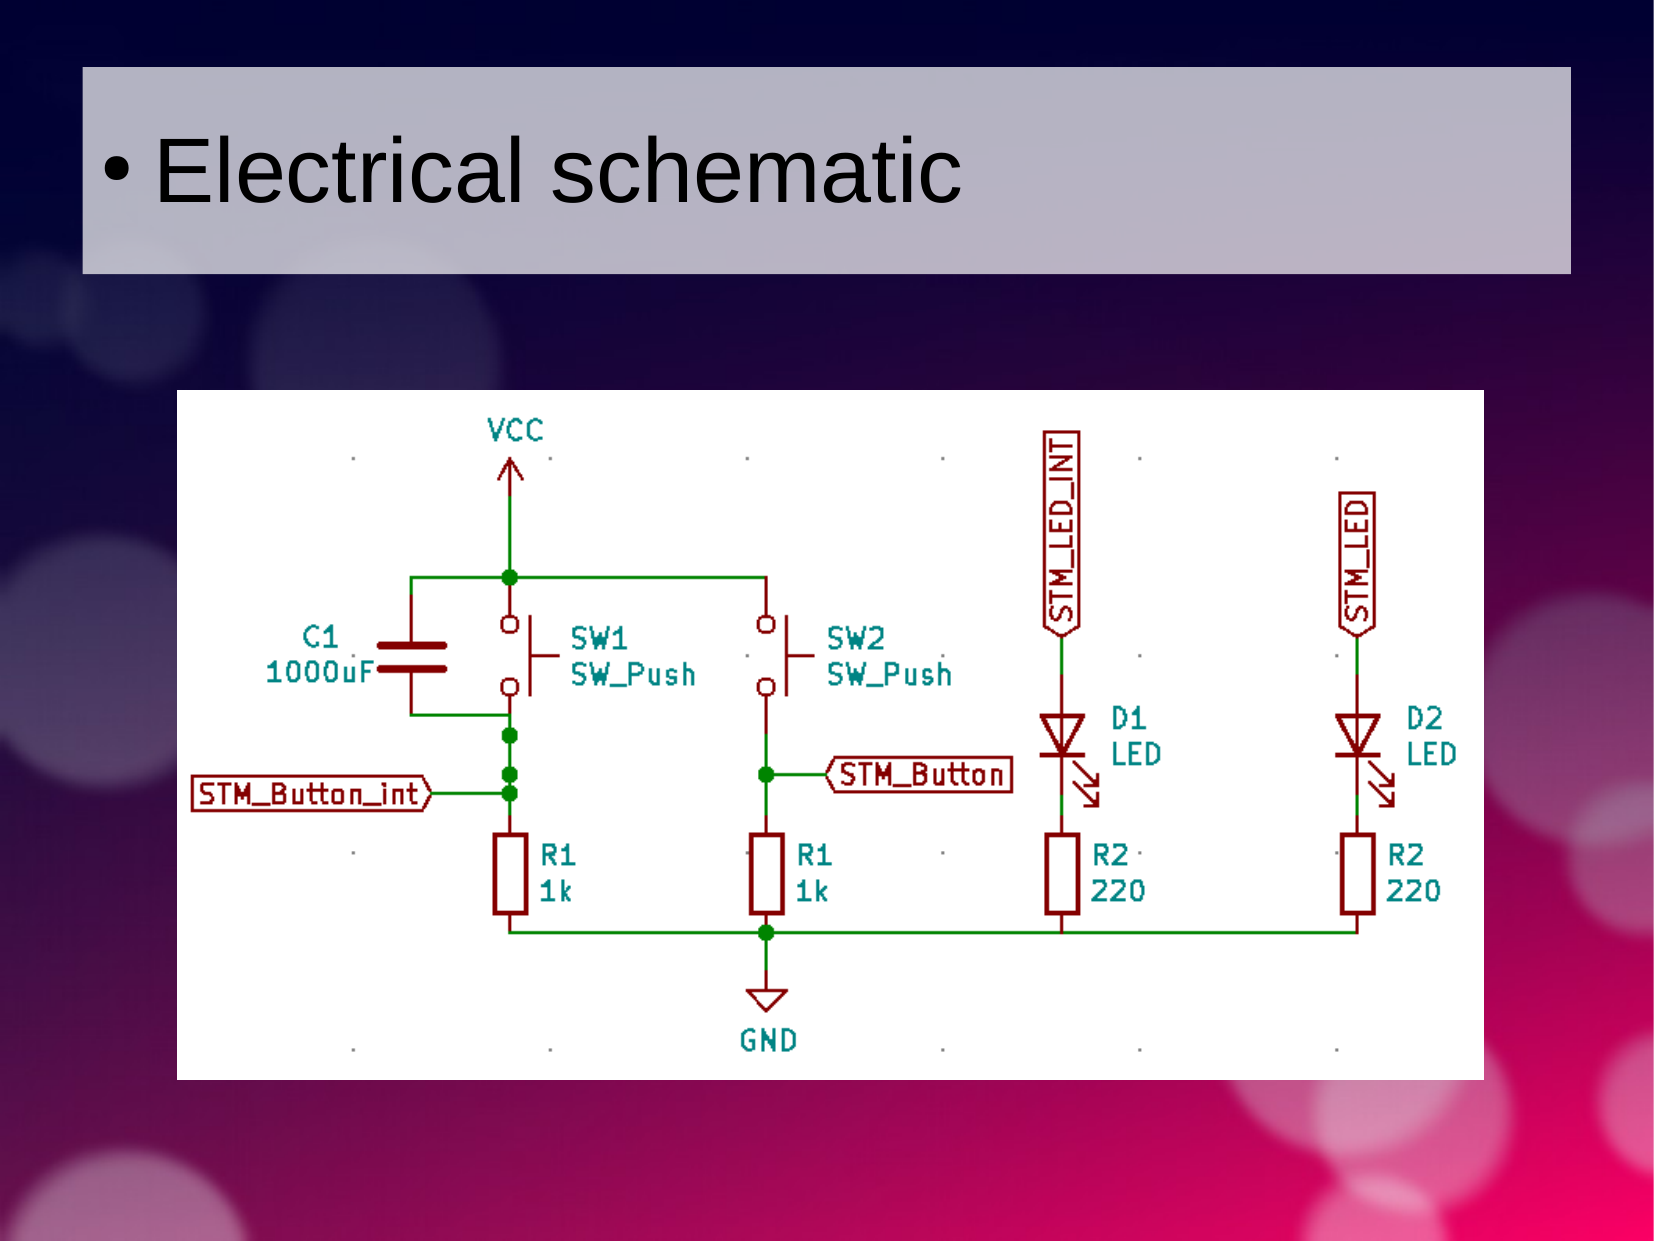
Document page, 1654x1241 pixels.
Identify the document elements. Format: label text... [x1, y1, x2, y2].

title Electrical schematic [82, 67, 1571, 275]
picture [0, 0, 1654, 1241]
